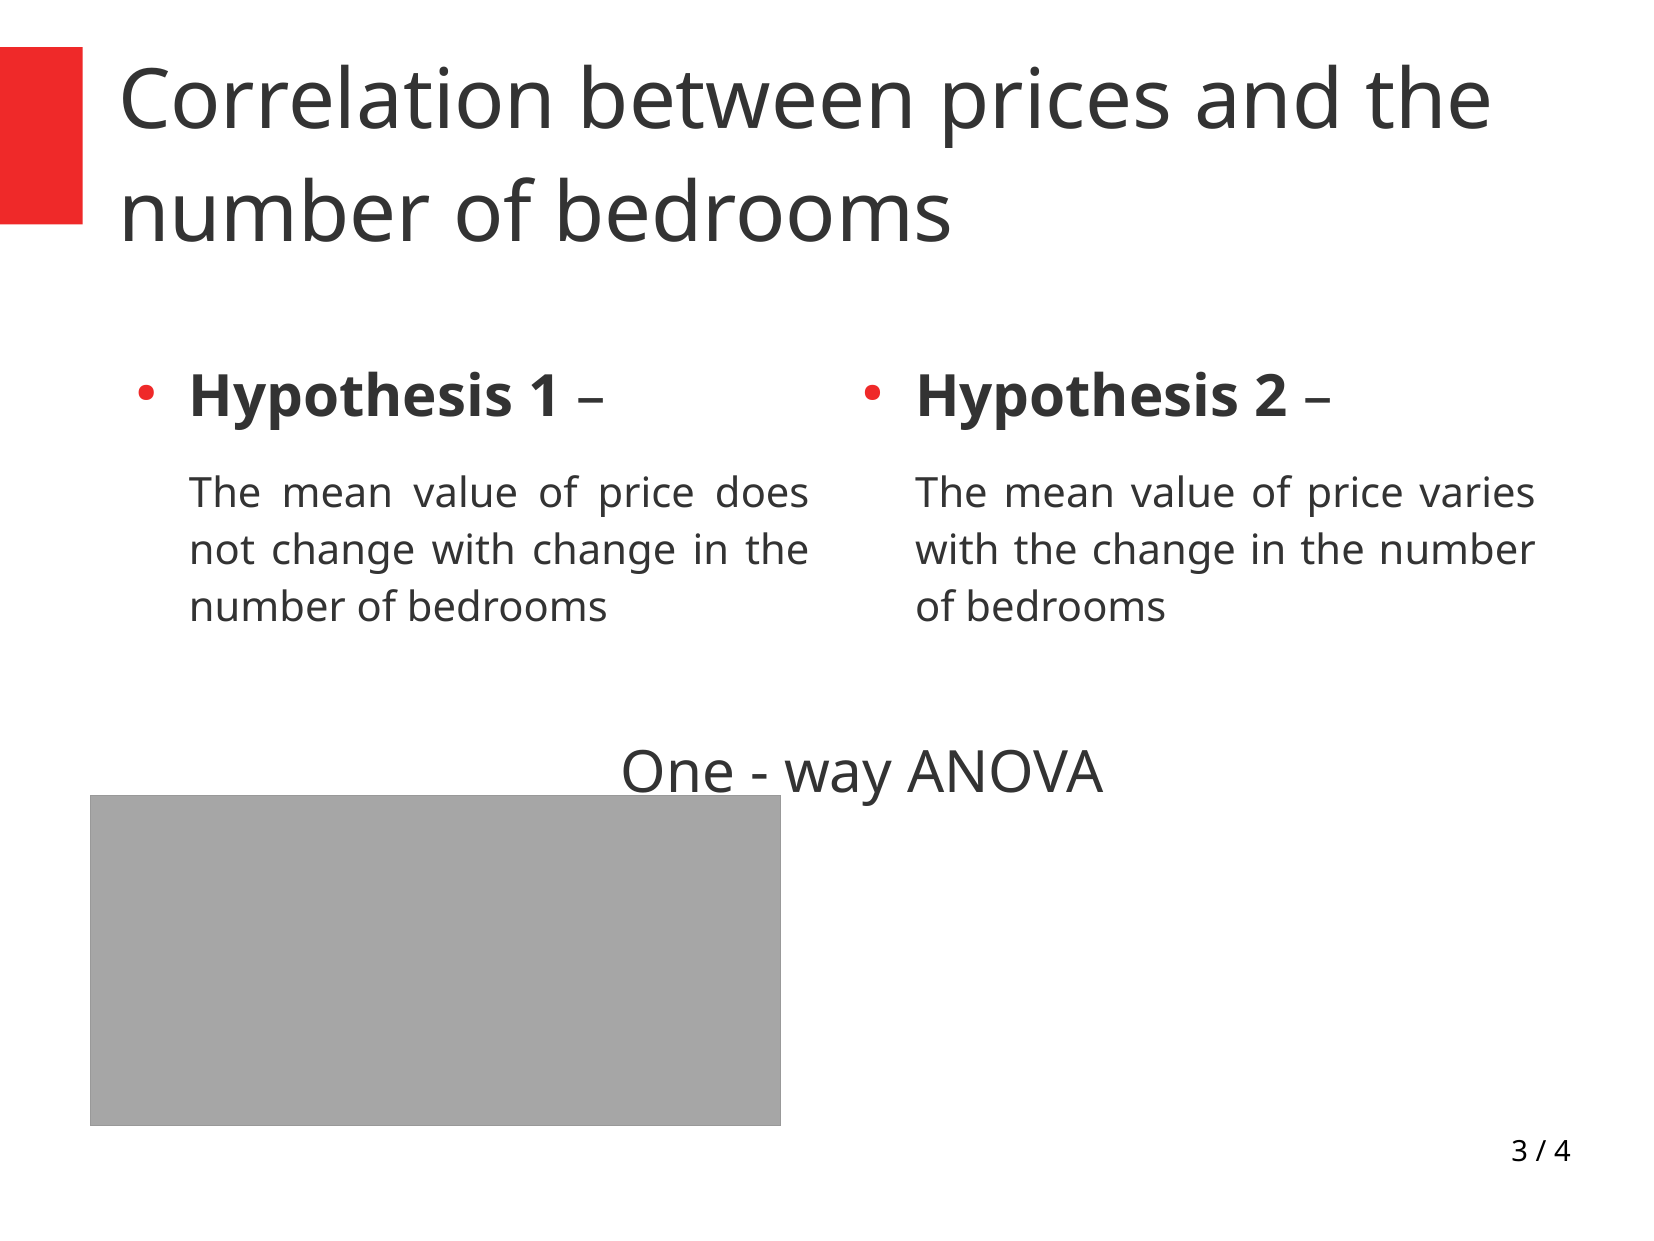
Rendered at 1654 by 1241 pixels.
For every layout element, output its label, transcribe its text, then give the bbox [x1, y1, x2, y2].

list One - way ANOVA [118, 730, 1536, 1074]
list Hypothesis 1 – The mean value of price does not change with change in the number of bedrooms [118, 354, 810, 698]
title Correlation between prices and the number of bedrooms [118, 49, 1571, 257]
text_box [90, 795, 781, 1126]
list Hypothesis 2 – The mean value of price varies with the change in the number of bedrooms [844, 354, 1536, 698]
